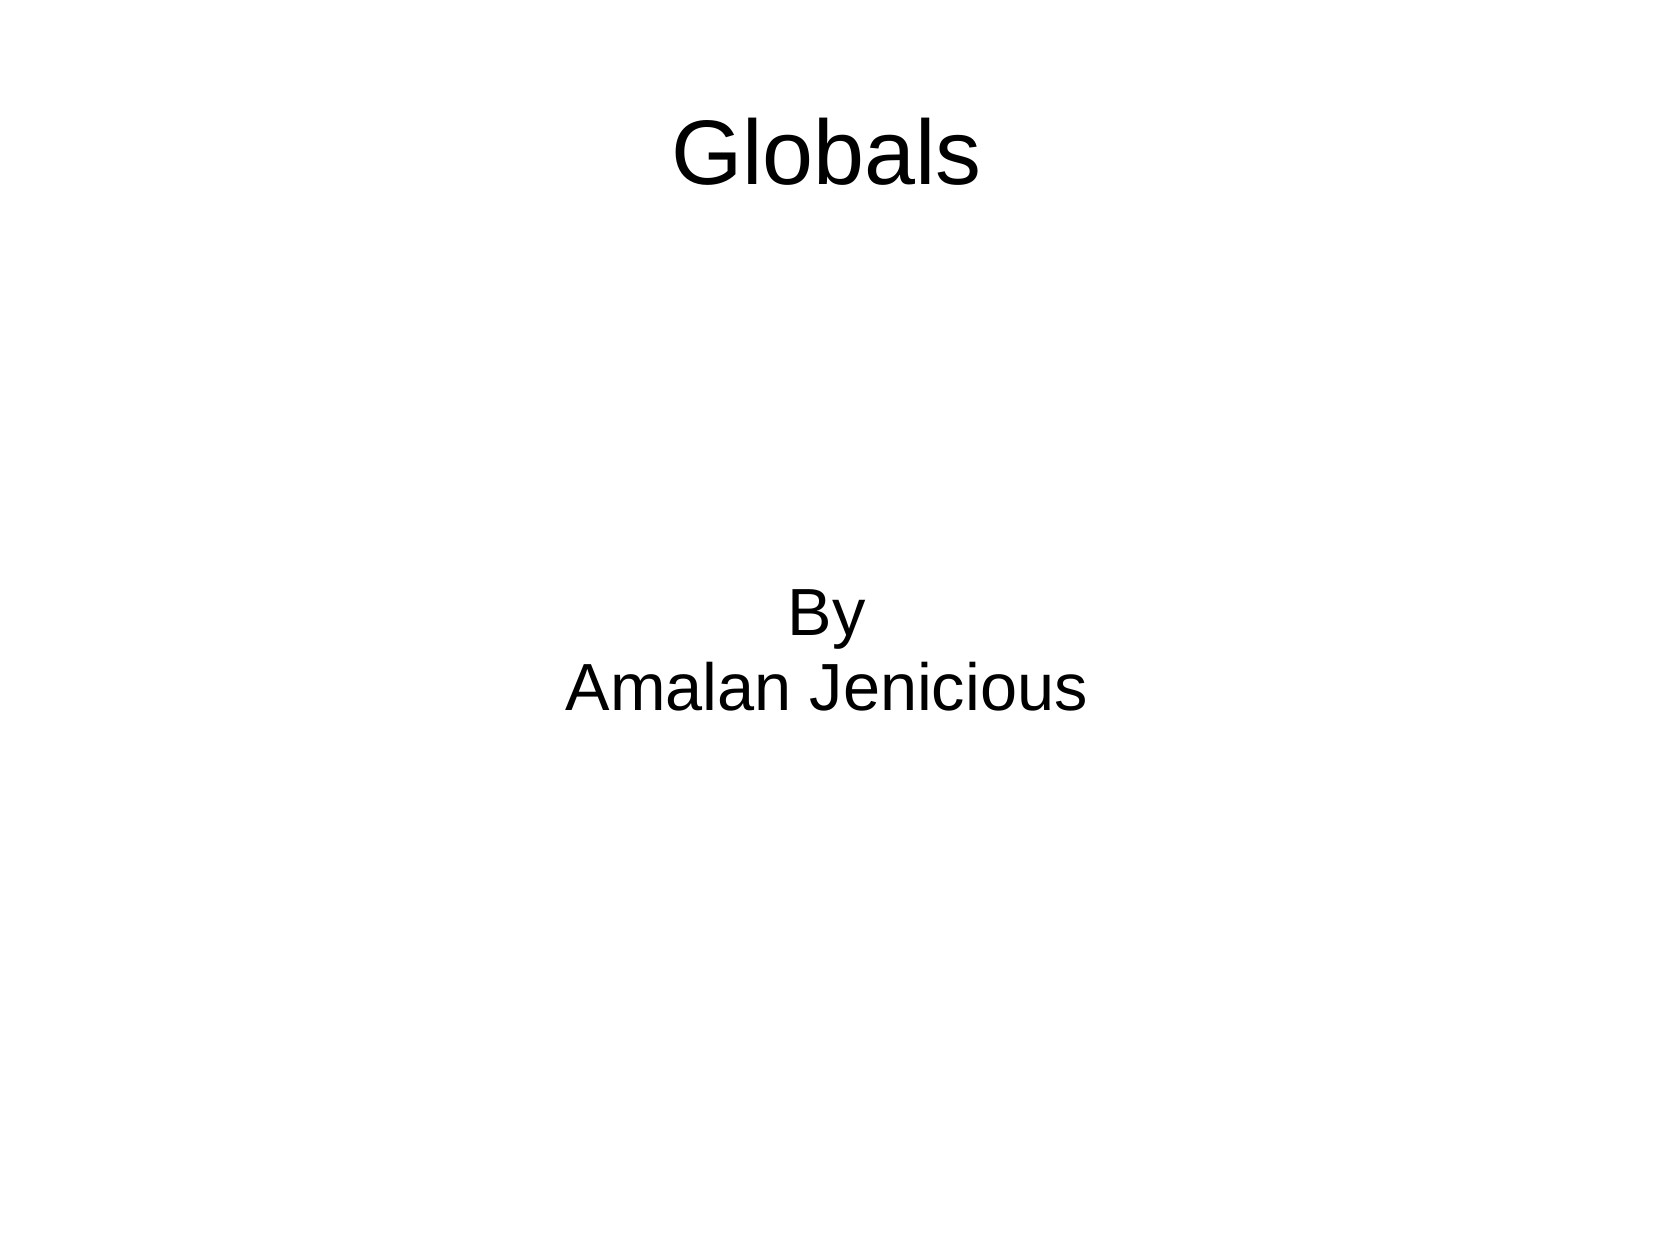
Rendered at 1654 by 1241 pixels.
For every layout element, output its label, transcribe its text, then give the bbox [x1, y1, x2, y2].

subtitle By Amalan Jenicious [82, 290, 1571, 1010]
title Globals [82, 49, 1571, 257]
